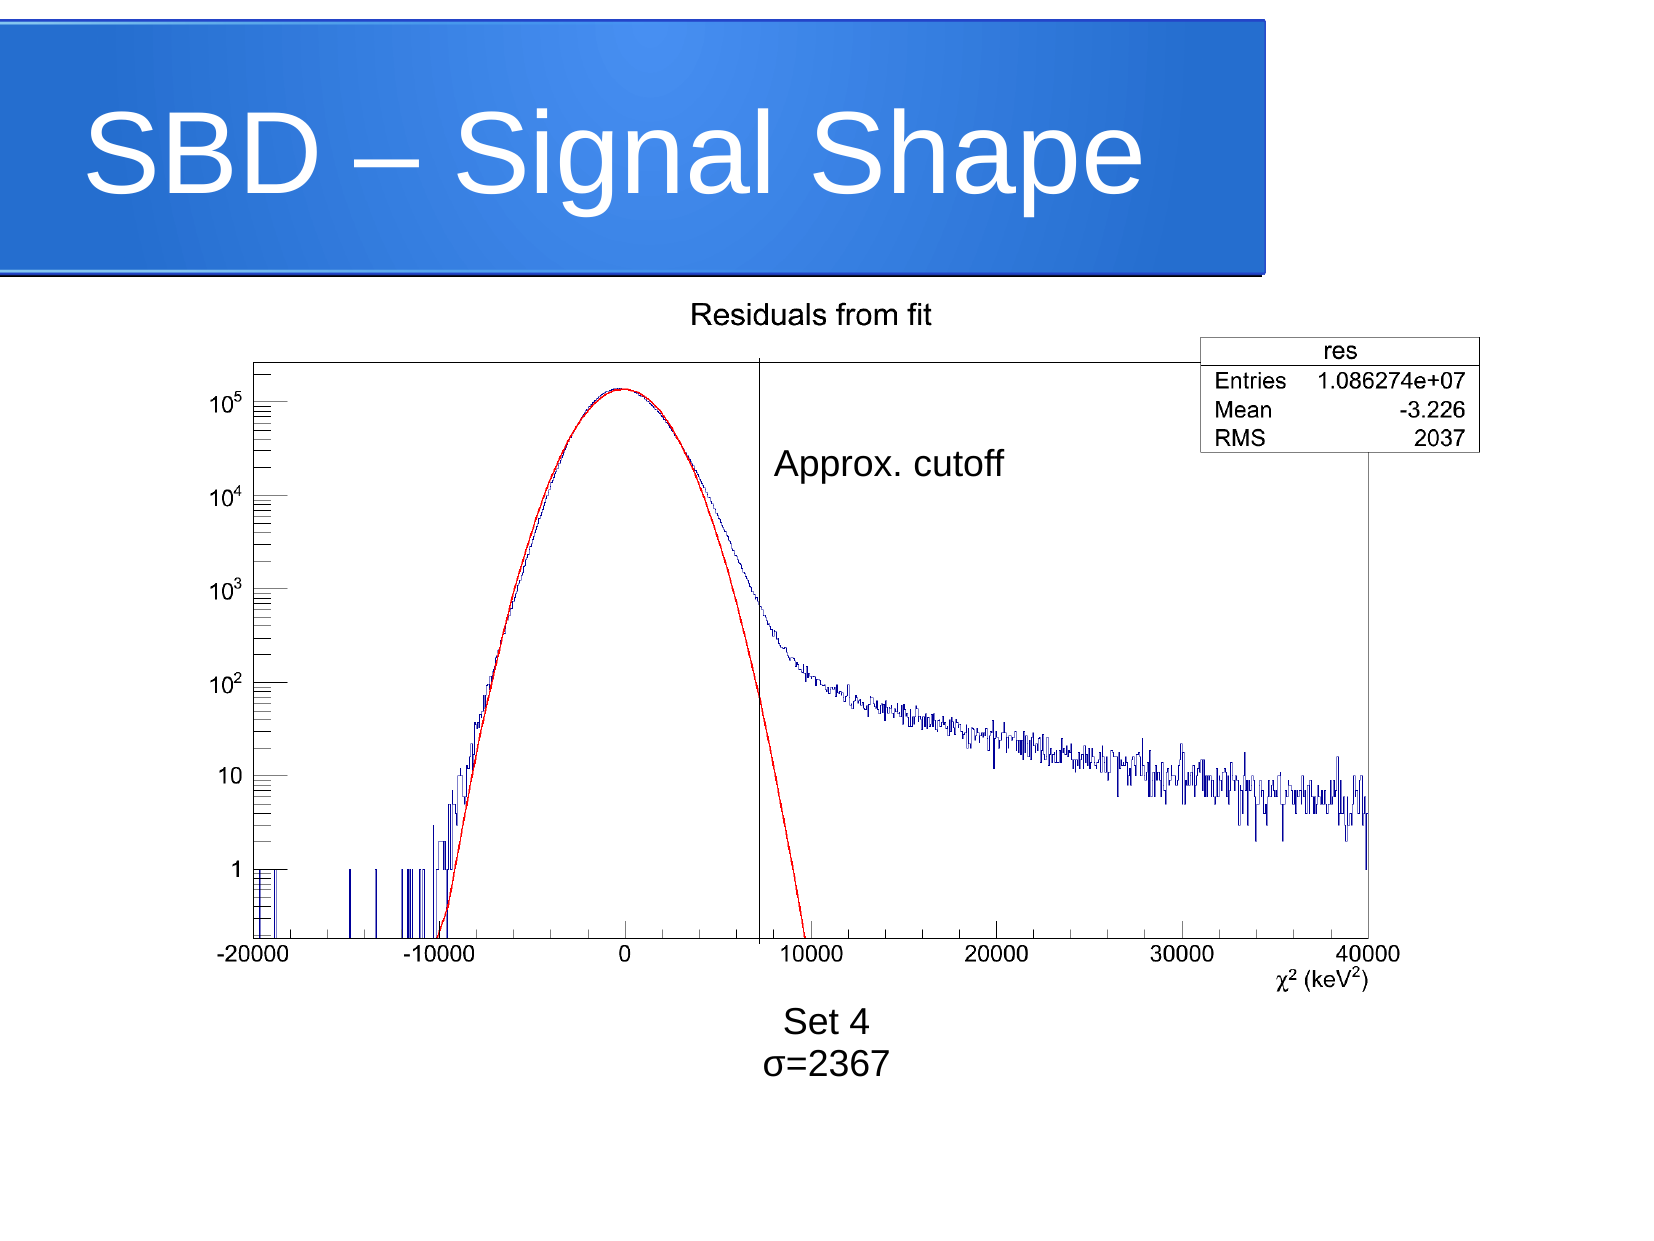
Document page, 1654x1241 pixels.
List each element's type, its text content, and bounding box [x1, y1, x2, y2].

picture [0, 17, 1270, 282]
picture [114, 290, 1507, 1010]
title SBD – Signal Shape [82, 49, 1250, 257]
text_box Set 4 σ=2367 [747, 993, 906, 1093]
text_box Approx. cutoff [759, 435, 1020, 492]
